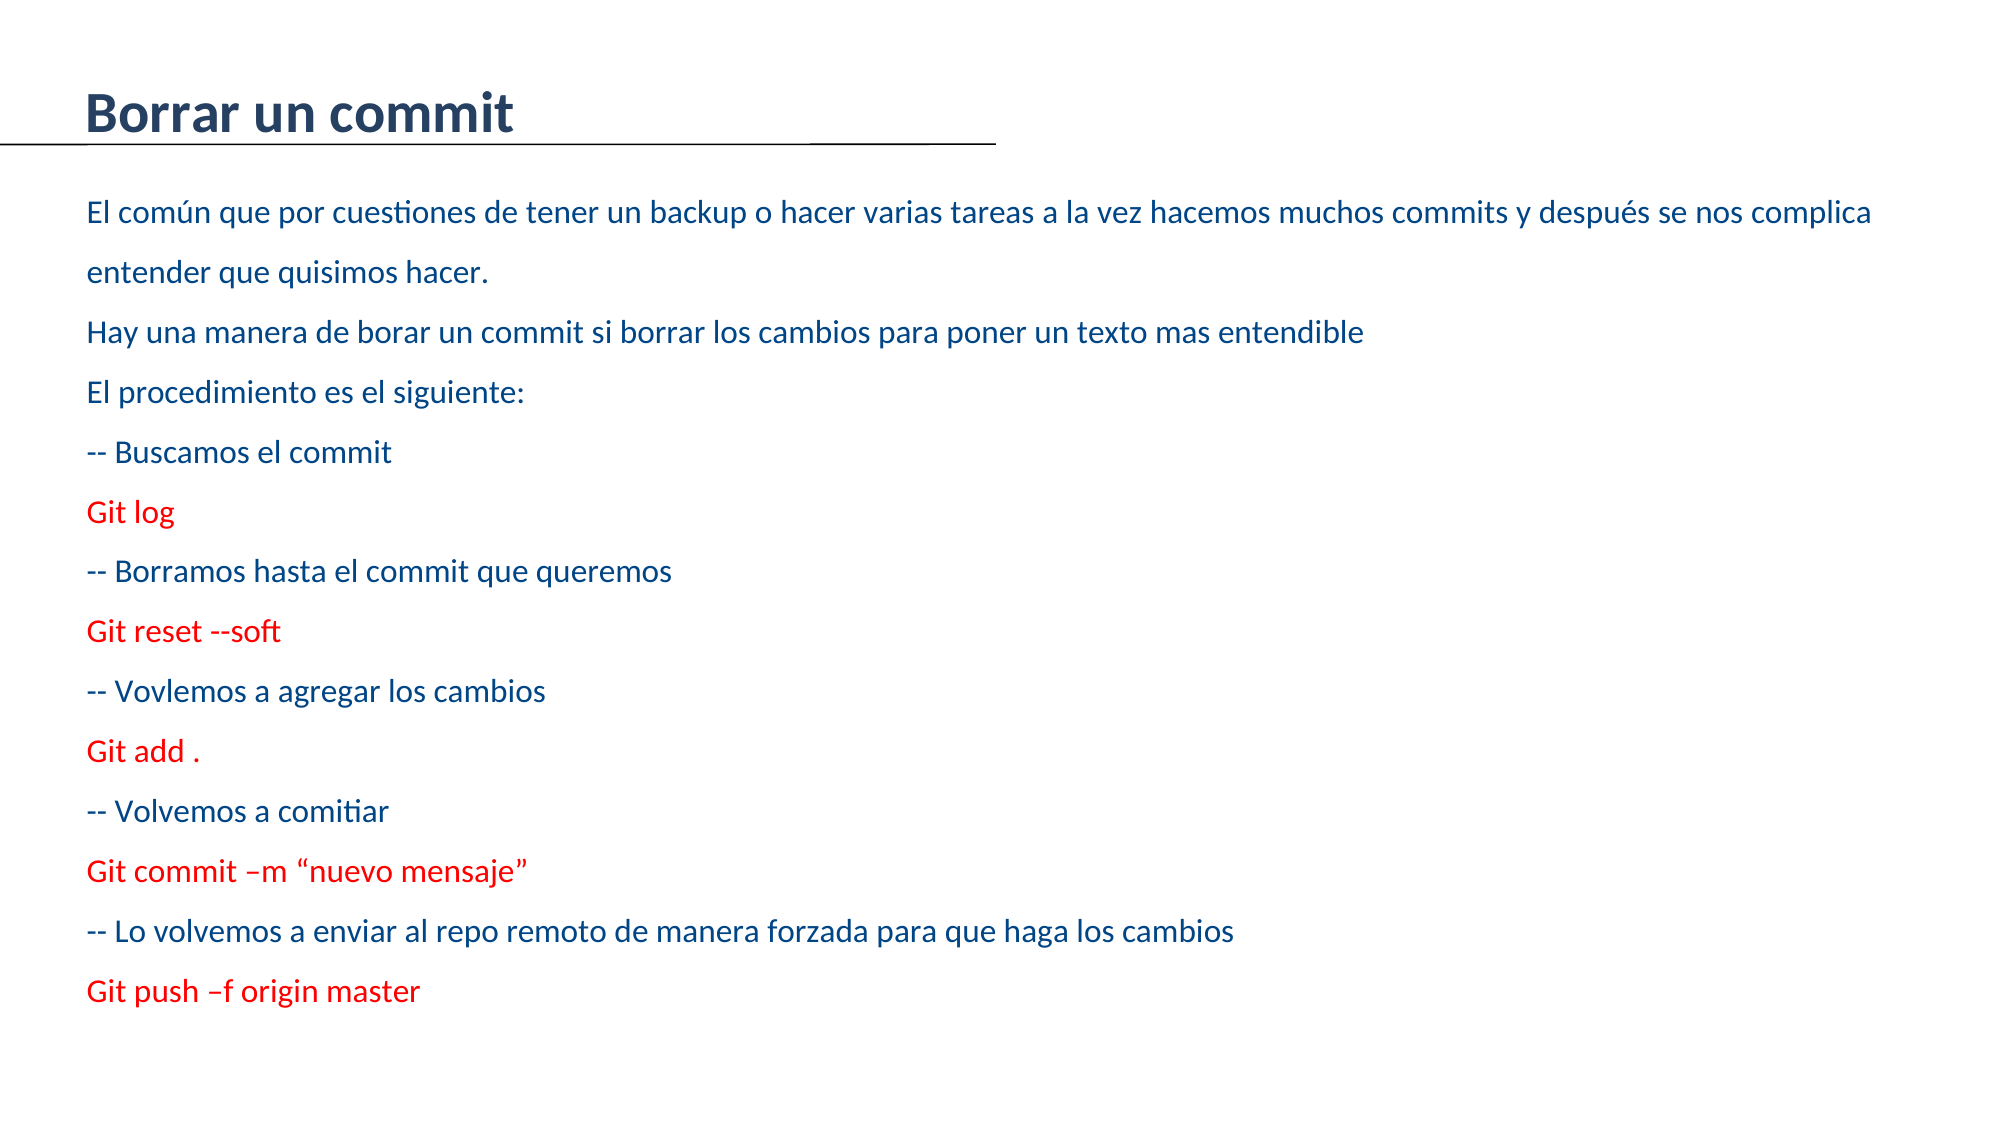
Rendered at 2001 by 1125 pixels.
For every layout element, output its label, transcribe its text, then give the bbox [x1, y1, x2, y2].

text_box Borrar un commit [70, 65, 1077, 152]
text_box El común que por cuestiones de tener un backup o hacer varias tareas a la vez hacemos muchos commits y después se nos complica entender que quisimos hacer. Hay una manera de borar un commit si borrar los cambios para poner un texto mas entendible El procedimiento es el siguiente: -- Buscamos el commit Git log -- Borramos hasta el commit que queremos Git reset --soft -- Vovlemos a agregar los cambios Git add . -- Volvemos a comitiar Git commit –m “nuevo mensaje” -- Lo volvemos a enviar al repo remoto de manera forzada para que haga los cambios Git push –f origin master [71, 163, 1965, 1020]
